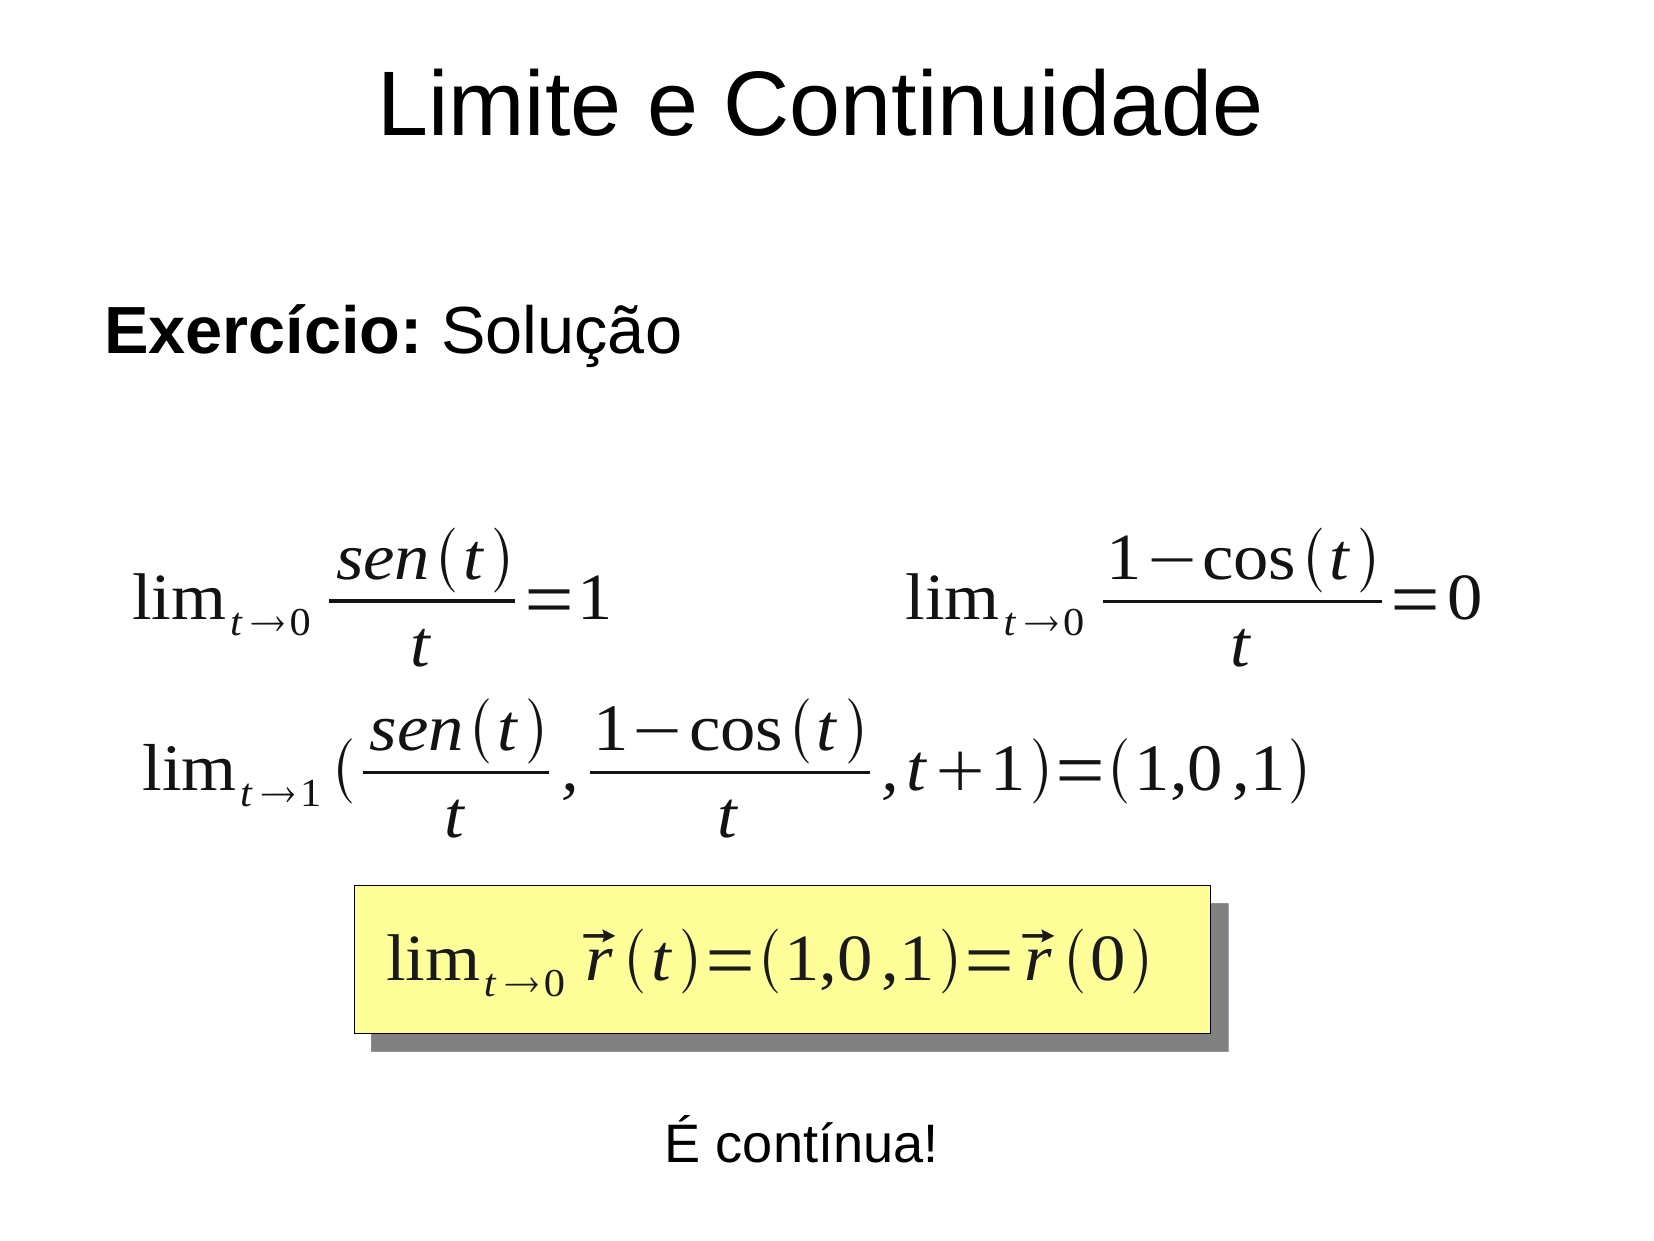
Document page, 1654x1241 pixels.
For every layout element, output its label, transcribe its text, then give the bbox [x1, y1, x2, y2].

text_box É contínua! [649, 1105, 1211, 1182]
chart [377, 922, 1160, 1006]
text_box [354, 885, 1211, 1034]
chart [134, 691, 1318, 852]
chart [897, 520, 1489, 680]
chart [124, 520, 621, 680]
title Limite e Continuidade [77, 7, 1566, 200]
list Exercício: Solução [85, 292, 1575, 1152]
